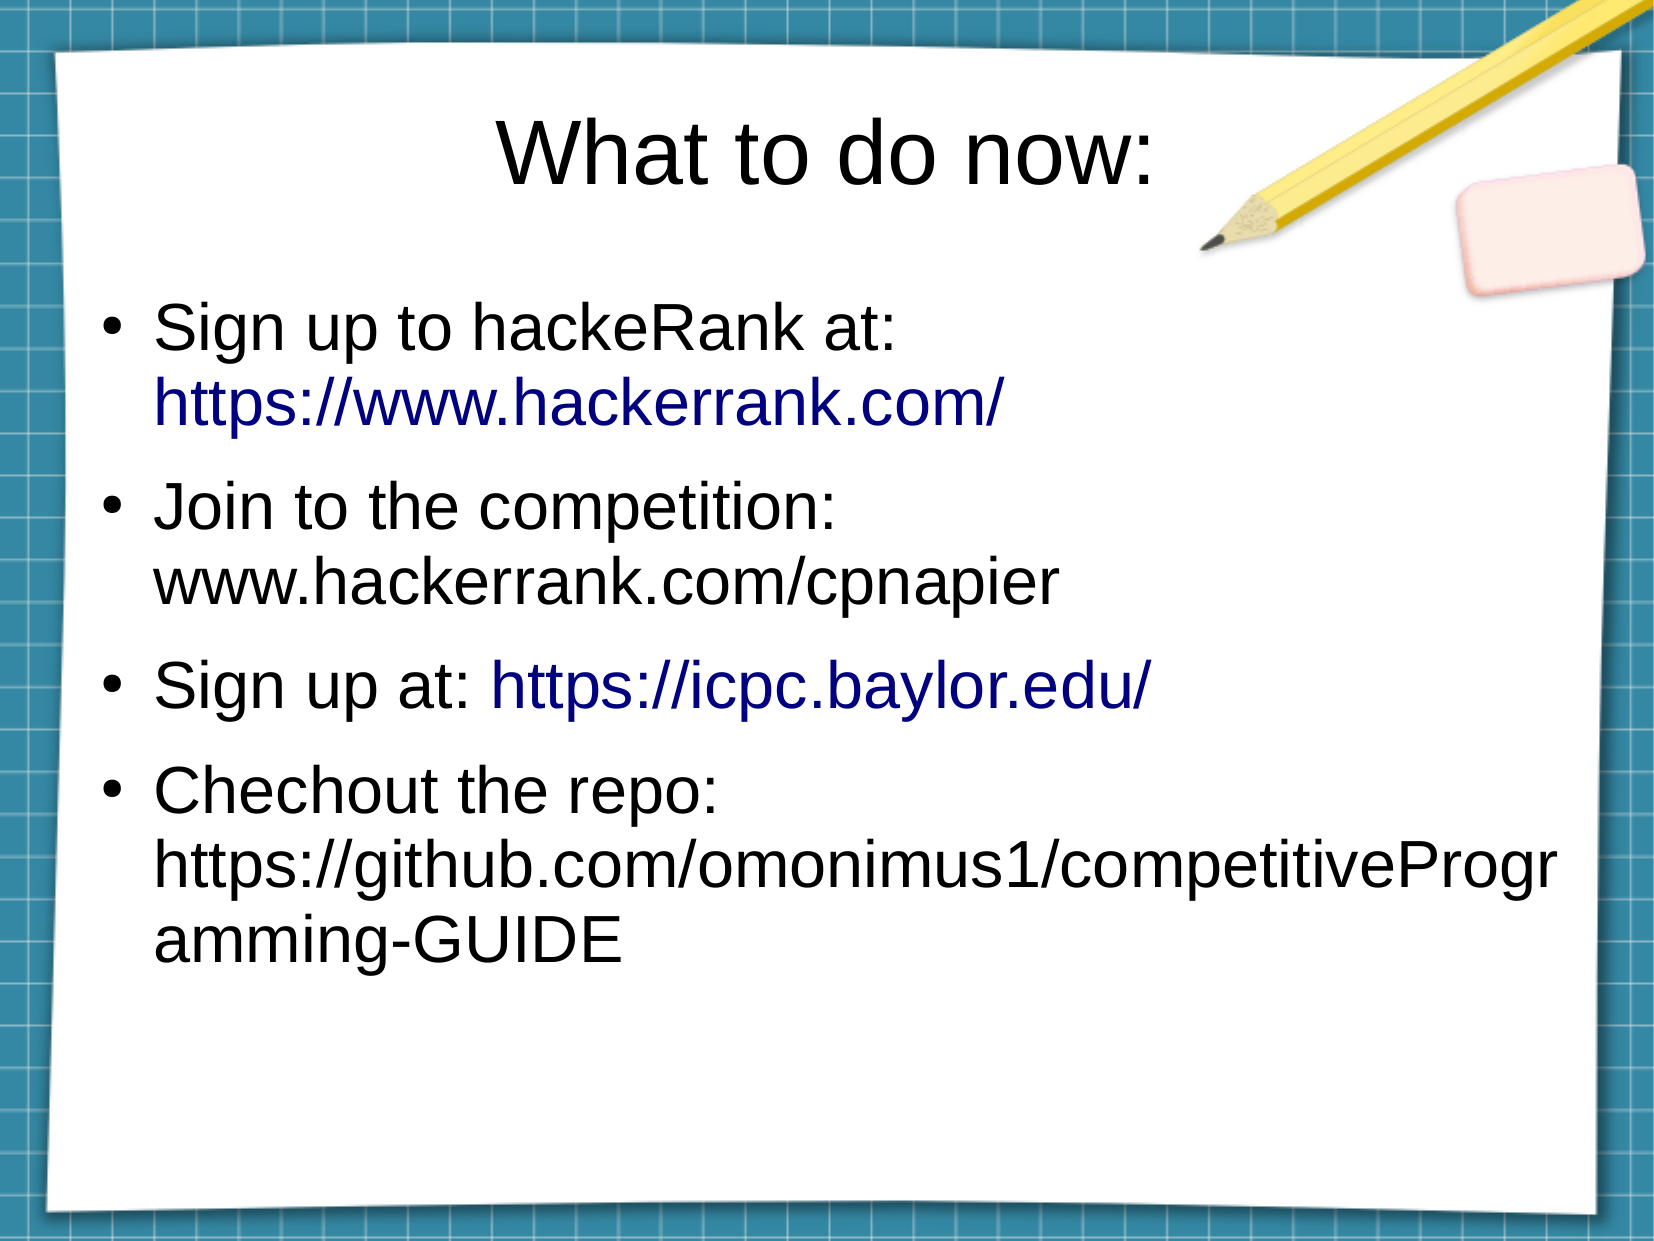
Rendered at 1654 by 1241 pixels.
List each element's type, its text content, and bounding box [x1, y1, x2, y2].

title What to do now: [82, 49, 1571, 257]
picture [0, 0, 1654, 1241]
list Sign up to hackeRank at: https://www.hackerrank.com/ Join to the competition: www.hackerrank.com/cpnapier Sign up at: https://icpc.baylor.edu/ Chechout the repo: https://github.com/omonimus1/competitiveProgramming-GUIDE [82, 290, 1571, 1010]
